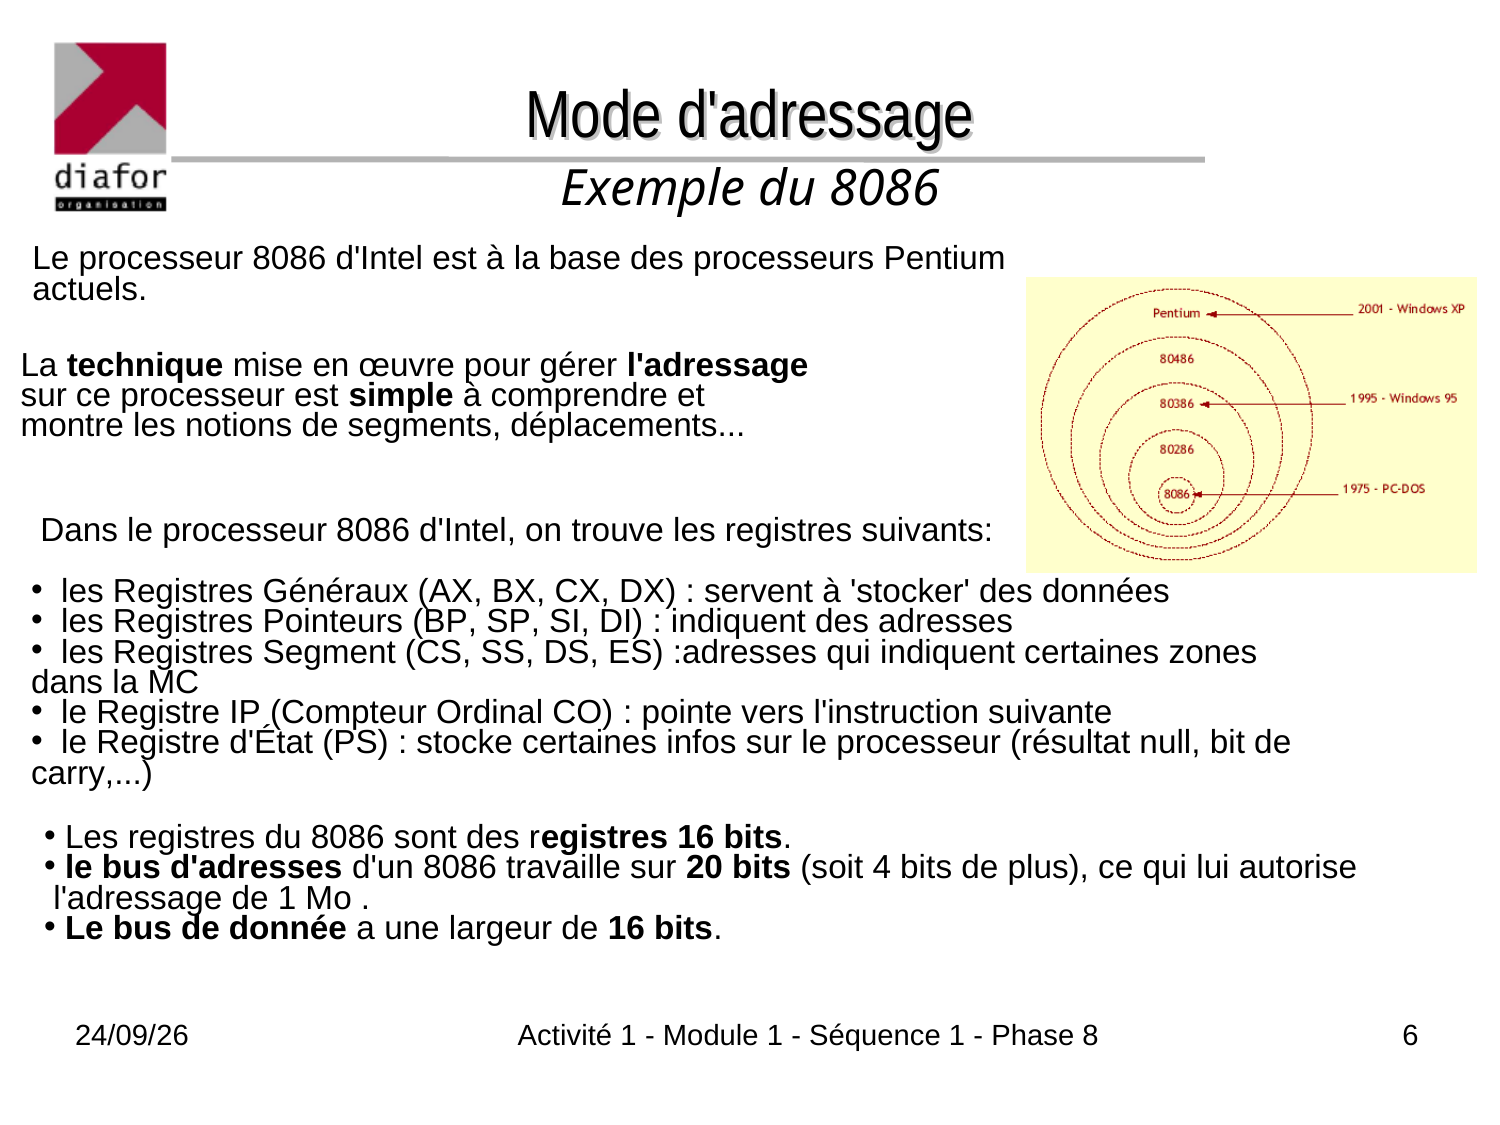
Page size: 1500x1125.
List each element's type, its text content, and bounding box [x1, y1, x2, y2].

text_box Les registres du 8086 sont des registres 16 bits. le bus d'adresses d'un 8086 travaille sur 20 bits (soit 4 bits de plus), ce qui lui autorise l'adressage de 1 Mo . Le bus de donnée a une largeur de 16 bits. [29, 817, 1500, 954]
text_box La technique mise en œuvre pour gérer l'adressage sur ce processeur est simple à comprendre et montre les notions de segments, déplacements... [5, 344, 825, 451]
title Mode d'adressage Exemple du 8086 [75, 45, 1426, 250]
text_box Dans le processeur 8086 d'Intel, on trouve les registres suivants: les Registres Généraux (AX, BX, CX, DX) : servent à 'stocker' des données les Registres Pointeurs (BP, SP, SI, DI) : indiquent des adresses les Registres Segment (CS, SS, DS, ES) :adresses qui indiquent certaines zones dans la MC le Registre IP (Compteur Ordinal CO)‏ : pointe vers l'instruction suivante le Registre d'État (PS) : stocke certaines infos sur le processeur (résultat null, bit de carry,...)‏ [16, 510, 1347, 768]
text_box Le processeur 8086 d'Intel est à la base des processeurs Pentium actuels. [17, 238, 1137, 284]
picture [1026, 277, 1477, 573]
picture [53, 42, 168, 213]
